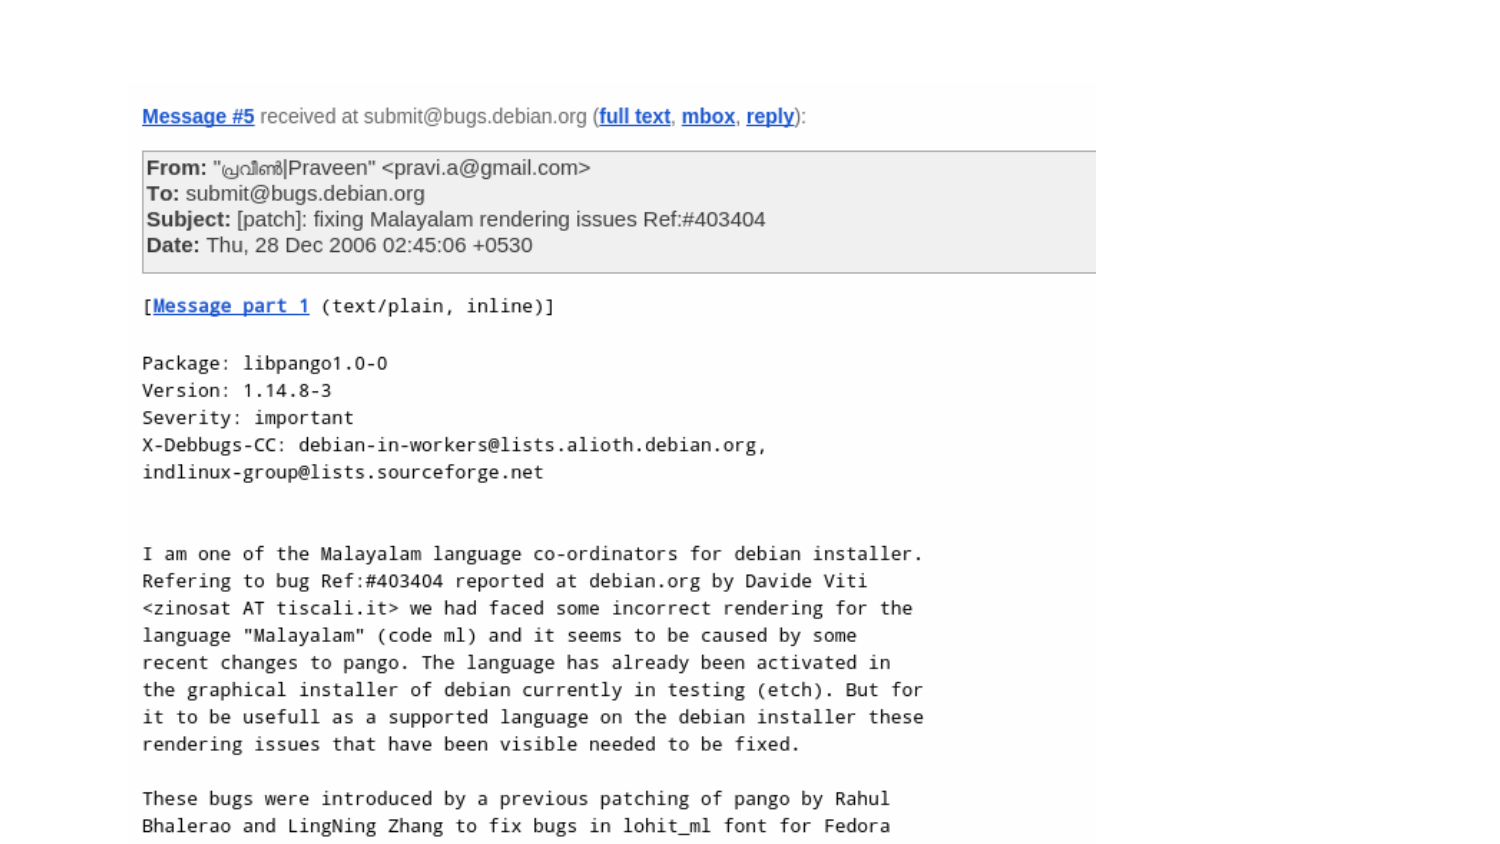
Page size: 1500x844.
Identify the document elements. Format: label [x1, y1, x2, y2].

picture [128, 82, 1096, 844]
